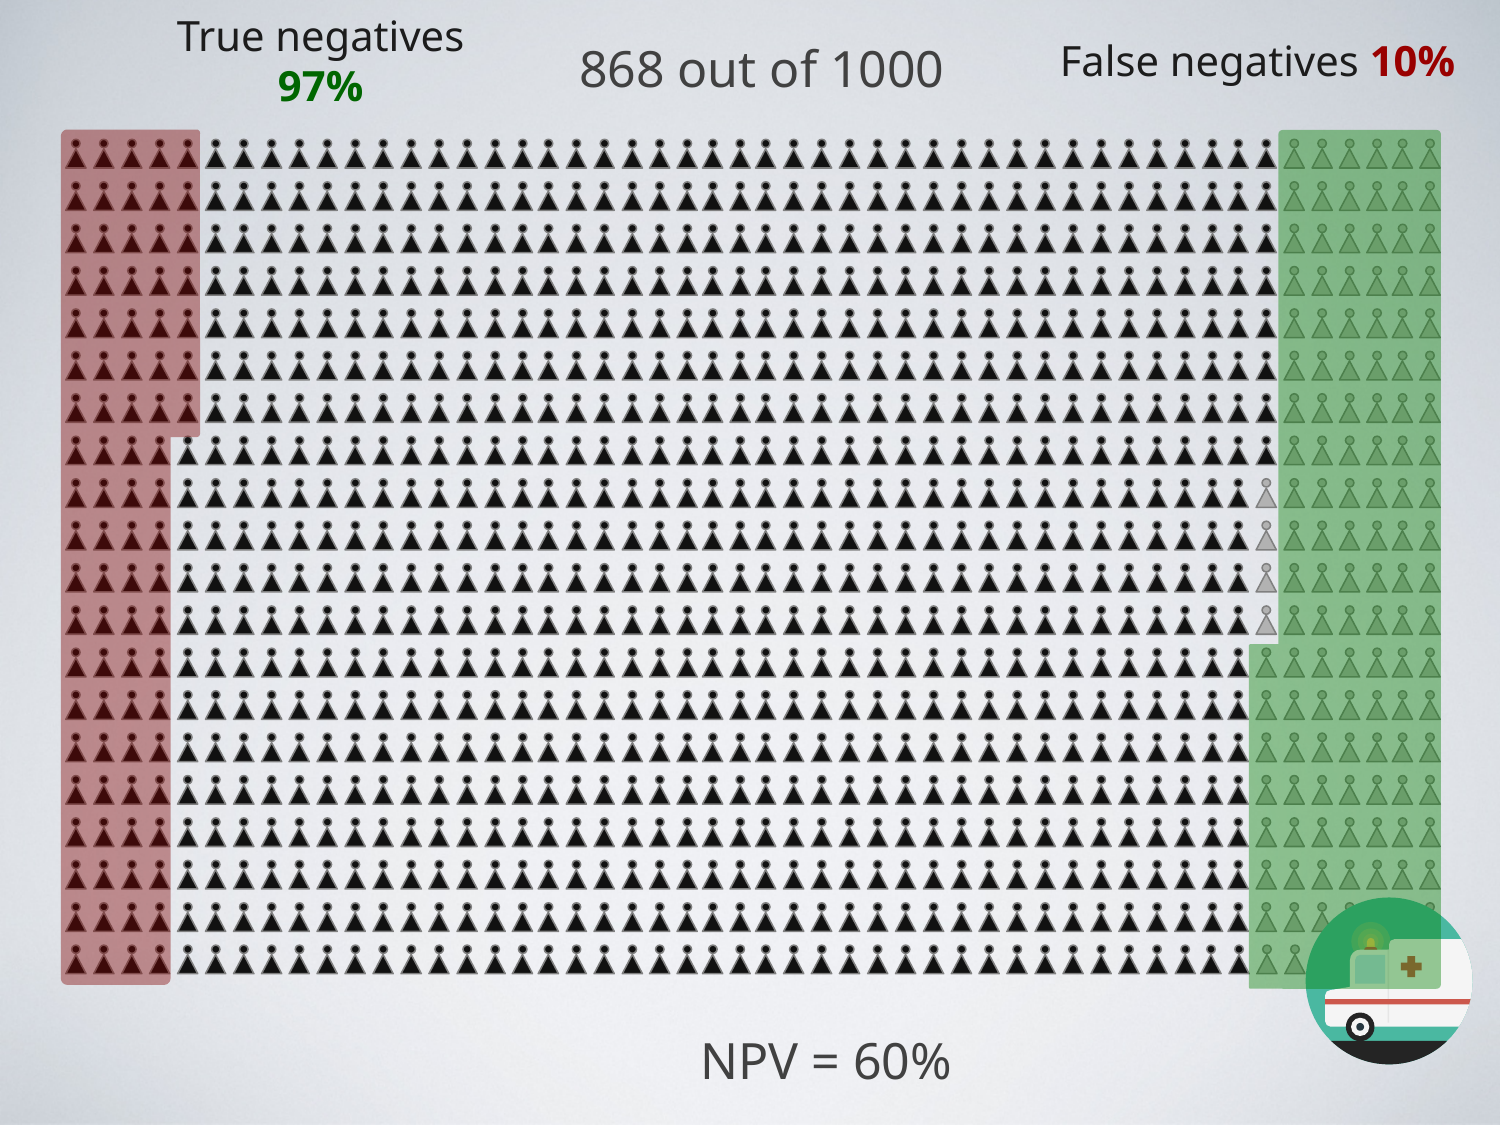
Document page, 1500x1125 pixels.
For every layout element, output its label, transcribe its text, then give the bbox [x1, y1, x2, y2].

text_box [873, 478, 882, 487]
text_box [289, 224, 310, 253]
text_box [1146, 817, 1168, 847]
text_box [895, 817, 916, 847]
text_box [485, 902, 506, 932]
text_box [1006, 308, 1028, 338]
text_box [1062, 276, 1084, 296]
text_box [951, 945, 972, 974]
text_box [811, 308, 832, 338]
text_box [622, 521, 643, 550]
text_box [401, 276, 422, 296]
text_box [622, 860, 643, 889]
text_box [1035, 436, 1056, 465]
text_box [951, 393, 972, 423]
text_box [1174, 817, 1196, 847]
text_box [1146, 605, 1168, 635]
text_box [622, 902, 643, 932]
text_box [761, 690, 770, 699]
text_box [811, 945, 832, 974]
text_box [923, 393, 944, 423]
text_box [1006, 139, 1028, 169]
text_box [1062, 436, 1084, 465]
text_box [428, 775, 450, 805]
text_box [233, 945, 254, 974]
text_box [205, 605, 226, 635]
text_box [655, 690, 665, 699]
text_box [978, 700, 1000, 720]
text_box [566, 224, 587, 253]
text_box [839, 351, 860, 380]
text_box [1062, 488, 1084, 508]
text_box [895, 648, 916, 677]
text_box [233, 733, 254, 762]
text_box [457, 488, 478, 508]
text_box [457, 605, 478, 635]
text_box [457, 308, 478, 338]
text_box [211, 478, 220, 487]
text_box [289, 436, 310, 465]
text_box [901, 478, 910, 487]
text_box [1091, 393, 1112, 423]
text_box [702, 181, 723, 211]
text_box [867, 308, 888, 338]
text_box [839, 139, 860, 169]
text_box [401, 700, 422, 720]
text_box [261, 945, 282, 974]
text_box [1146, 308, 1168, 338]
text_box [867, 393, 888, 423]
text_box [261, 181, 282, 211]
text_box [984, 478, 994, 487]
text_box [677, 733, 698, 762]
text_box [205, 488, 226, 508]
text_box [622, 945, 643, 974]
text_box [730, 700, 751, 720]
text_box [730, 605, 751, 635]
text_box [811, 817, 832, 847]
text_box False negatives 10% [973, 23, 1486, 96]
text_box [895, 775, 916, 805]
text_box [485, 775, 506, 805]
text_box [730, 351, 751, 380]
text_box [1062, 224, 1084, 253]
text_box [345, 733, 366, 762]
text_box [839, 488, 860, 508]
text_box [289, 276, 310, 296]
text_box [895, 351, 916, 380]
text_box [566, 605, 587, 635]
text_box [923, 902, 944, 932]
text_box [730, 563, 751, 592]
text_box [317, 817, 338, 847]
text_box [1006, 436, 1028, 465]
text_box [839, 276, 860, 296]
text_box [1174, 393, 1196, 423]
text_box [1013, 690, 1022, 699]
text_box [1068, 478, 1078, 487]
text_box [594, 436, 615, 465]
text_box [1006, 351, 1028, 380]
text_box [239, 690, 249, 699]
text_box [457, 775, 478, 805]
text_box [289, 605, 310, 635]
text_box [594, 648, 615, 677]
text_box [345, 563, 366, 592]
text_box [485, 521, 506, 550]
text_box [428, 945, 450, 974]
text_box [755, 181, 776, 211]
text_box [317, 733, 338, 762]
text_box [702, 308, 723, 338]
text_box [594, 308, 615, 338]
text_box [622, 700, 643, 720]
text_box [457, 181, 478, 211]
text_box [538, 521, 559, 550]
text_box [978, 521, 1000, 550]
text_box [233, 224, 254, 253]
text_box [512, 393, 533, 423]
text_box [811, 351, 832, 380]
text_box [261, 700, 282, 720]
text_box [677, 276, 698, 296]
text_box [1174, 902, 1196, 932]
text_box [1202, 902, 1223, 932]
text_box [783, 351, 804, 380]
text_box [317, 648, 338, 677]
text_box [345, 351, 366, 380]
text_box [289, 308, 310, 338]
text_box [566, 860, 587, 889]
text_box [1228, 308, 1249, 338]
text_box [1174, 308, 1196, 338]
text_box [677, 563, 698, 592]
text_box [1256, 563, 1277, 592]
text_box [233, 563, 254, 592]
text_box [372, 700, 394, 720]
text_box [1040, 478, 1050, 487]
text_box [649, 563, 670, 592]
text_box [261, 605, 282, 635]
text_box [622, 276, 643, 296]
text_box [1146, 563, 1168, 592]
text_box [811, 393, 832, 423]
text_box [783, 902, 804, 932]
text_box [677, 139, 698, 169]
text_box [594, 902, 615, 932]
text_box [755, 488, 776, 508]
text_box [1202, 276, 1223, 296]
text_box [1091, 308, 1112, 338]
text_box [1006, 605, 1028, 635]
text_box [1146, 700, 1168, 720]
text_box [1152, 478, 1162, 487]
text_box [345, 488, 366, 508]
text_box [485, 700, 506, 720]
text_box [978, 393, 1000, 423]
text_box [951, 351, 972, 380]
text_box [702, 860, 723, 889]
text_box [177, 817, 198, 847]
text_box [1202, 351, 1223, 380]
text_box [755, 563, 776, 592]
text_box [457, 648, 478, 677]
text_box [289, 733, 310, 762]
text_box [572, 478, 581, 487]
text_box [1202, 436, 1223, 465]
text_box [233, 351, 254, 380]
text_box [1202, 817, 1223, 847]
text_box [462, 266, 472, 275]
text_box [401, 224, 422, 253]
text_box [261, 276, 282, 296]
text_box [1035, 605, 1056, 635]
text_box [317, 276, 338, 296]
text_box [512, 181, 533, 211]
text_box [730, 945, 751, 974]
text_box [702, 393, 723, 423]
text_box [895, 436, 916, 465]
text_box [761, 266, 770, 275]
text_box [839, 308, 860, 338]
text_box [1202, 733, 1223, 762]
text_box [702, 276, 723, 296]
text_box [205, 945, 226, 974]
text_box [572, 690, 581, 699]
text_box [1062, 393, 1084, 423]
text_box [622, 648, 643, 677]
text_box [1228, 563, 1249, 592]
text_box [649, 700, 670, 720]
text_box [1091, 945, 1112, 974]
text_box [755, 860, 776, 889]
text_box [677, 393, 698, 423]
text_box [1118, 733, 1140, 762]
text_box [867, 648, 888, 677]
text_box [1256, 276, 1277, 296]
text_box [730, 276, 751, 296]
text_box [289, 945, 310, 974]
text_box [783, 224, 804, 253]
text_box [1091, 902, 1112, 932]
text_box [372, 817, 394, 847]
text_box [1262, 478, 1271, 487]
text_box [267, 478, 276, 487]
text_box [401, 308, 422, 338]
text_box [233, 181, 254, 211]
text_box [512, 605, 533, 635]
text_box [351, 266, 360, 275]
text_box [323, 478, 332, 487]
text_box [289, 139, 310, 169]
text_box [372, 521, 394, 550]
text_box [317, 605, 338, 635]
text_box [978, 733, 1000, 762]
text_box [428, 224, 450, 253]
text_box [839, 224, 860, 253]
text_box [951, 276, 972, 296]
text_box [702, 733, 723, 762]
text_box [485, 393, 506, 423]
text_box [649, 775, 670, 805]
text_box [1146, 393, 1168, 423]
text_box [783, 605, 804, 635]
text_box [951, 308, 972, 338]
text_box [594, 276, 615, 296]
text_box [428, 563, 450, 592]
text_box [205, 563, 226, 592]
text_box [622, 733, 643, 762]
text_box [457, 902, 478, 932]
text_box [538, 488, 559, 508]
text_box [1118, 224, 1140, 253]
text_box [289, 393, 310, 423]
text_box [401, 436, 422, 465]
text_box [677, 648, 698, 677]
text_box [1040, 690, 1050, 699]
text_box [923, 276, 944, 296]
text_box [677, 817, 698, 847]
text_box [1174, 648, 1196, 677]
text_box [957, 478, 966, 487]
text_box [428, 700, 450, 720]
text_box [867, 563, 888, 592]
text_box [485, 648, 506, 677]
text_box [594, 393, 615, 423]
text_box [233, 648, 254, 677]
text_box [1091, 563, 1112, 592]
text_box [867, 139, 888, 169]
text_box [233, 139, 254, 169]
text_box [895, 733, 916, 762]
text_box [1202, 139, 1223, 169]
text_box [345, 139, 366, 169]
text_box [923, 488, 944, 508]
text_box [323, 266, 332, 275]
text_box [867, 436, 888, 465]
text_box [457, 436, 478, 465]
text_box [261, 648, 282, 677]
text_box [379, 478, 388, 487]
text_box [1062, 181, 1084, 211]
text_box [512, 308, 533, 338]
text_box [1174, 563, 1196, 592]
text_box [811, 902, 832, 932]
text_box [622, 488, 643, 508]
text_box [702, 436, 723, 465]
text_box [755, 648, 776, 677]
text_box [267, 266, 276, 275]
text_box [538, 436, 559, 465]
text_box [345, 605, 366, 635]
text_box [923, 700, 944, 720]
text_box [1006, 563, 1028, 592]
text_box [702, 488, 723, 508]
text_box [538, 860, 559, 889]
text_box [1118, 817, 1140, 847]
text_box [730, 139, 751, 169]
text_box [512, 817, 533, 847]
text_box [978, 276, 1000, 296]
text_box [428, 393, 450, 423]
text_box [755, 521, 776, 550]
text_box [485, 276, 506, 296]
text_box [1118, 393, 1140, 423]
text_box [317, 700, 338, 720]
text_box [261, 860, 282, 889]
text_box [978, 648, 1000, 677]
text_box [1062, 860, 1084, 889]
text_box [538, 945, 559, 974]
text_box [783, 775, 804, 805]
text_box [566, 393, 587, 423]
text_box [978, 224, 1000, 253]
text_box [345, 181, 366, 211]
text_box [512, 733, 533, 762]
picture [0, 0, 1500, 1125]
text_box [1152, 690, 1162, 699]
text_box [1124, 690, 1134, 699]
text_box [1174, 276, 1196, 296]
text_box [233, 436, 254, 465]
text_box [730, 181, 751, 211]
text_box [1202, 393, 1223, 423]
text_box [1256, 351, 1277, 380]
text_box [702, 521, 723, 550]
text_box [261, 224, 282, 253]
text_box [755, 139, 776, 169]
text_box [205, 860, 226, 889]
text_box [811, 775, 832, 805]
text_box [649, 860, 670, 889]
text_box [1091, 351, 1112, 380]
text_box [1035, 700, 1056, 720]
text_box [649, 393, 670, 423]
text_box [538, 276, 559, 296]
text_box [622, 393, 643, 423]
text_box [1035, 224, 1056, 253]
text_box 868 out of 1000 [422, 16, 1046, 119]
text_box [205, 775, 226, 805]
text_box [1006, 276, 1028, 296]
text_box [401, 648, 422, 677]
text_box [867, 488, 888, 508]
text_box [730, 775, 751, 805]
text_box [978, 945, 1000, 974]
text_box [1202, 181, 1223, 211]
text_box [538, 139, 559, 169]
text_box [923, 521, 944, 550]
text_box [817, 266, 826, 275]
text_box [401, 605, 422, 635]
text_box [783, 648, 804, 677]
text_box [1200, 945, 1222, 974]
text_box [1256, 308, 1277, 338]
text_box [923, 775, 944, 805]
text_box [1006, 860, 1028, 889]
text_box [1256, 488, 1277, 508]
text_box [485, 817, 506, 847]
text_box [839, 817, 860, 847]
text_box [1202, 700, 1223, 720]
text_box [594, 817, 615, 847]
text_box [702, 351, 723, 380]
text_box [462, 478, 472, 487]
text_box [289, 902, 310, 932]
text_box [485, 436, 506, 465]
text_box [407, 478, 416, 487]
text_box [895, 181, 916, 211]
text_box [1208, 478, 1217, 487]
text_box [289, 860, 310, 889]
text_box [317, 139, 338, 169]
text_box [895, 393, 916, 423]
text_box [755, 436, 776, 465]
text_box True negatives 97% [75, 20, 511, 100]
text_box [978, 139, 1000, 169]
text_box [702, 563, 723, 592]
text_box [1146, 488, 1168, 508]
text_box [289, 700, 310, 720]
text_box [783, 817, 804, 847]
text_box [895, 276, 916, 296]
text_box [1228, 276, 1249, 296]
text_box [183, 478, 192, 487]
text_box [951, 605, 972, 635]
text_box [317, 902, 338, 932]
text_box [538, 817, 559, 847]
text_box [1035, 308, 1056, 338]
text_box [683, 690, 692, 699]
text_box [177, 775, 198, 805]
text_box [1174, 488, 1196, 508]
text_box [1174, 860, 1196, 889]
text_box [649, 488, 670, 508]
text_box [1256, 181, 1277, 211]
text_box [867, 700, 888, 720]
text_box [1062, 945, 1084, 974]
text_box [708, 478, 718, 487]
text_box [1146, 351, 1168, 380]
text_box [923, 181, 944, 211]
text_box [702, 902, 723, 932]
text_box [978, 902, 1000, 932]
text_box [177, 945, 198, 974]
text_box [1228, 224, 1249, 253]
text_box [261, 436, 282, 465]
text_box [317, 860, 338, 889]
text_box [372, 605, 394, 635]
text_box [951, 563, 972, 592]
text_box [978, 308, 1000, 338]
text_box [649, 181, 670, 211]
text_box [649, 139, 670, 169]
text_box [839, 860, 860, 889]
text_box [372, 181, 394, 211]
text_box [1174, 733, 1196, 762]
text_box [572, 266, 581, 275]
text_box [1091, 733, 1112, 762]
text_box [457, 139, 478, 169]
text_box [649, 733, 670, 762]
text_box [649, 436, 670, 465]
text_box [655, 266, 665, 275]
text_box [261, 817, 282, 847]
text_box [538, 902, 559, 932]
text_box [233, 393, 254, 423]
text_box [544, 690, 553, 699]
text_box [401, 521, 422, 550]
text_box [512, 945, 533, 974]
text_box [622, 308, 643, 338]
text_box [1006, 224, 1028, 253]
text_box [317, 775, 338, 805]
text_box [1256, 393, 1277, 423]
text_box [512, 563, 533, 592]
text_box [677, 351, 698, 380]
text_box [789, 266, 798, 275]
text_box [702, 775, 723, 805]
text_box [345, 860, 366, 889]
text_box [295, 690, 304, 699]
text_box [783, 308, 804, 338]
text_box [1035, 139, 1056, 169]
text_box [428, 521, 450, 550]
text_box [317, 436, 338, 465]
text_box [485, 860, 506, 889]
text_box [867, 605, 888, 635]
text_box [730, 308, 751, 338]
text_box [205, 139, 226, 169]
text_box [211, 266, 220, 275]
text_box [1035, 351, 1056, 380]
text_box [811, 733, 832, 762]
text_box [544, 478, 553, 487]
text_box [811, 488, 832, 508]
text_box [1006, 902, 1028, 932]
text_box [407, 266, 416, 275]
text_box [677, 521, 698, 550]
text_box [649, 945, 670, 974]
text_box [951, 700, 972, 720]
text_box [951, 224, 972, 253]
text_box [1180, 266, 1190, 275]
text_box [600, 690, 609, 699]
text_box [677, 700, 698, 720]
text_box [730, 393, 751, 423]
text_box [845, 478, 854, 487]
text_box [401, 393, 422, 423]
text_box [372, 860, 394, 889]
text_box [839, 181, 860, 211]
text_box [895, 224, 916, 253]
text_box [649, 308, 670, 338]
text_box [736, 266, 745, 275]
text_box [622, 351, 643, 380]
text_box [401, 860, 422, 889]
text_box [457, 393, 478, 423]
text_box [401, 902, 422, 932]
text_box [811, 860, 832, 889]
text_box [1202, 521, 1223, 550]
text_box [755, 351, 776, 380]
text_box [323, 690, 332, 699]
text_box [1262, 266, 1271, 275]
text_box [594, 860, 615, 889]
text_box [867, 351, 888, 380]
text_box [177, 648, 198, 677]
text_box [1035, 521, 1056, 550]
text_box [783, 393, 804, 423]
text_box [491, 690, 500, 699]
text_box [566, 181, 587, 211]
text_box [1062, 521, 1084, 550]
text_box [622, 817, 643, 847]
text_box [951, 775, 972, 805]
text_box [1035, 563, 1056, 592]
text_box [518, 266, 527, 275]
text_box [1202, 605, 1223, 635]
text_box [923, 436, 944, 465]
text_box [512, 521, 533, 550]
text_box [951, 860, 972, 889]
text_box [1228, 436, 1249, 465]
text_box [628, 266, 637, 275]
text_box [183, 690, 192, 699]
text_box [957, 690, 966, 699]
text_box [1091, 700, 1112, 720]
text_box [839, 902, 860, 932]
text_box [295, 478, 304, 487]
text_box [730, 436, 751, 465]
text_box [289, 521, 310, 550]
text_box [594, 351, 615, 380]
text_box [1091, 605, 1112, 635]
text_box [1062, 700, 1084, 720]
text_box [233, 817, 254, 847]
text_box [811, 563, 832, 592]
text_box [622, 605, 643, 635]
text_box [895, 308, 916, 338]
text_box [1006, 945, 1028, 974]
text_box [233, 276, 254, 296]
text_box [317, 393, 338, 423]
text_box [1256, 224, 1277, 253]
text_box [1146, 181, 1168, 211]
text_box [317, 488, 338, 508]
text_box [1202, 488, 1223, 508]
text_box [1062, 775, 1084, 805]
text_box [845, 690, 854, 699]
text_box [428, 139, 450, 169]
text_box [867, 224, 888, 253]
text_box [708, 690, 718, 699]
text_box [261, 308, 282, 338]
text_box [978, 775, 1000, 805]
text_box [1006, 648, 1028, 677]
text_box [457, 860, 478, 889]
text_box [317, 945, 338, 974]
text_box [538, 224, 559, 253]
text_box [1118, 276, 1140, 296]
text_box [1118, 945, 1140, 974]
text_box [457, 521, 478, 550]
text_box [401, 488, 422, 508]
text_box [428, 902, 450, 932]
text_box [177, 700, 198, 720]
text_box [457, 351, 478, 380]
text_box [60, 129, 201, 985]
text_box [457, 276, 478, 296]
text_box [485, 605, 506, 635]
text_box [372, 276, 394, 296]
text_box [512, 775, 533, 805]
text_box [755, 775, 776, 805]
text_box [622, 224, 643, 253]
text_box [951, 488, 972, 508]
text_box [1068, 266, 1078, 275]
text_box [491, 266, 500, 275]
text_box [345, 224, 366, 253]
text_box [372, 224, 394, 253]
text_box [512, 436, 533, 465]
text_box [1146, 224, 1168, 253]
text_box [1091, 860, 1112, 889]
text_box [1118, 139, 1140, 169]
text_box [1124, 478, 1134, 487]
text_box [401, 733, 422, 762]
text_box [1174, 181, 1196, 211]
text_box [1013, 478, 1022, 487]
text_box [867, 181, 888, 211]
text_box [512, 902, 533, 932]
text_box [205, 181, 226, 211]
text_box [895, 139, 916, 169]
text_box [428, 351, 450, 380]
text_box [1062, 605, 1084, 635]
text_box [1146, 521, 1168, 550]
text_box [1208, 690, 1217, 699]
text_box [649, 902, 670, 932]
text_box [789, 690, 798, 699]
text_box [951, 181, 972, 211]
text_box [1202, 775, 1223, 805]
text_box [628, 478, 637, 487]
text_box [261, 775, 282, 805]
text_box [401, 563, 422, 592]
text_box [755, 817, 776, 847]
text_box [1062, 817, 1084, 847]
text_box [1006, 700, 1028, 720]
text_box [1228, 139, 1249, 169]
text_box [1118, 308, 1140, 338]
text_box [1091, 775, 1112, 805]
text_box [345, 276, 366, 296]
text_box [873, 266, 882, 275]
text_box [1202, 860, 1223, 889]
text_box [512, 648, 533, 677]
text_box [600, 478, 609, 487]
text_box [1146, 902, 1168, 932]
text_box [923, 945, 944, 974]
text_box [1256, 521, 1277, 550]
text_box [811, 648, 832, 677]
text_box [811, 139, 832, 169]
text_box [1202, 224, 1223, 253]
text_box [839, 521, 860, 550]
text_box [233, 775, 254, 805]
text_box [1006, 488, 1028, 508]
text_box [428, 276, 450, 296]
text_box [512, 860, 533, 889]
text_box [901, 266, 910, 275]
text_box [566, 945, 587, 974]
text_box [372, 775, 394, 805]
text_box [978, 563, 1000, 592]
text_box [594, 945, 615, 974]
text_box [839, 436, 860, 465]
text_box [901, 690, 910, 699]
text_box [783, 139, 804, 169]
text_box [177, 488, 198, 508]
text_box [428, 308, 450, 338]
text_box [261, 351, 282, 380]
text_box [428, 817, 450, 847]
text_box [1091, 224, 1112, 253]
text_box [895, 860, 916, 889]
text_box [783, 860, 804, 889]
text_box [755, 700, 776, 720]
text_box NPV = 60% [605, 999, 991, 1120]
text_box [407, 690, 416, 699]
text_box [345, 393, 366, 423]
text_box [649, 817, 670, 847]
text_box [1146, 436, 1168, 465]
text_box [1234, 478, 1243, 487]
text_box [1152, 266, 1162, 275]
text_box [261, 733, 282, 762]
text_box [544, 266, 553, 275]
text_box [239, 478, 249, 487]
text_box [730, 521, 751, 550]
text_box [177, 733, 198, 762]
text_box [372, 563, 394, 592]
text_box [867, 521, 888, 550]
text_box [839, 648, 860, 677]
text_box [867, 276, 888, 296]
text_box [485, 308, 506, 338]
text_box [1180, 690, 1190, 699]
text_box [677, 308, 698, 338]
text_box [677, 945, 698, 974]
text_box [811, 521, 832, 550]
text_box [1174, 351, 1196, 380]
text_box [538, 605, 559, 635]
text_box [205, 733, 226, 762]
text_box [1035, 488, 1056, 508]
text_box [566, 139, 587, 169]
text_box [289, 648, 310, 677]
text_box [485, 733, 506, 762]
text_box [839, 393, 860, 423]
text_box [1091, 817, 1112, 847]
text_box [622, 181, 643, 211]
text_box [372, 393, 394, 423]
text_box [783, 700, 804, 720]
text_box [622, 139, 643, 169]
text_box [730, 860, 751, 889]
text_box [435, 266, 444, 275]
text_box [839, 945, 860, 974]
text_box [1174, 224, 1196, 253]
text_box [1097, 478, 1106, 487]
text_box [372, 945, 394, 974]
text_box [867, 945, 888, 974]
text_box [512, 139, 533, 169]
text_box [951, 902, 972, 932]
text_box [428, 733, 450, 762]
text_box [1091, 276, 1112, 296]
text_box [372, 436, 394, 465]
text_box [1174, 139, 1196, 169]
text_box [1228, 181, 1249, 211]
text_box [1035, 902, 1056, 932]
text_box [177, 902, 198, 932]
text_box [1062, 563, 1084, 592]
text_box [1035, 733, 1056, 762]
text_box [622, 775, 643, 805]
text_box [289, 563, 310, 592]
text_box [649, 224, 670, 253]
text_box [895, 945, 916, 974]
text_box [1118, 521, 1140, 550]
text_box [1062, 733, 1084, 762]
text_box [351, 478, 360, 487]
text_box [566, 817, 587, 847]
text_box [1146, 276, 1168, 296]
text_box [736, 690, 745, 699]
text_box [951, 521, 972, 550]
text_box [1091, 648, 1112, 677]
text_box [289, 181, 310, 211]
text_box [211, 690, 220, 699]
text_box [895, 902, 916, 932]
text_box [984, 266, 994, 275]
text_box [1228, 351, 1249, 380]
text_box [538, 648, 559, 677]
text_box [649, 648, 670, 677]
text_box [1118, 351, 1140, 380]
text_box [1118, 860, 1140, 889]
text_box [538, 775, 559, 805]
text_box [736, 478, 745, 487]
text_box [1035, 817, 1056, 847]
text_box [1228, 393, 1249, 423]
text_box [1208, 266, 1217, 275]
text_box [177, 521, 198, 550]
text_box [594, 605, 615, 635]
text_box [730, 488, 751, 508]
text_box [594, 488, 615, 508]
text_box [566, 733, 587, 762]
text_box [566, 351, 587, 380]
text_box [205, 521, 226, 550]
text_box [702, 139, 723, 169]
text_box [594, 775, 615, 805]
text_box [205, 700, 226, 720]
text_box [566, 902, 587, 932]
text_box [317, 308, 338, 338]
text_box [978, 860, 1000, 889]
text_box [428, 488, 450, 508]
text_box [457, 224, 478, 253]
text_box [462, 690, 472, 699]
text_box [345, 902, 366, 932]
text_box [372, 351, 394, 380]
text_box [267, 690, 276, 699]
text_box [1035, 945, 1056, 974]
text_box [867, 902, 888, 932]
text_box [512, 700, 533, 720]
text_box [512, 224, 533, 253]
text_box [1097, 690, 1106, 699]
text_box [351, 690, 360, 699]
text_box [895, 563, 916, 592]
text_box [655, 478, 665, 487]
text_box [177, 605, 198, 635]
text_box [978, 817, 1000, 847]
text_box [1118, 488, 1140, 508]
text_box [984, 690, 994, 699]
text_box [677, 775, 698, 805]
text_box [401, 945, 422, 974]
text_box [566, 436, 587, 465]
text_box [923, 605, 944, 635]
text_box [491, 478, 500, 487]
text_box [761, 478, 770, 487]
text_box [1174, 521, 1196, 550]
text_box [923, 308, 944, 338]
text_box [1062, 308, 1084, 338]
text_box [978, 605, 1000, 635]
text_box [1118, 648, 1140, 677]
text_box [683, 478, 692, 487]
text_box [622, 563, 643, 592]
text_box [345, 436, 366, 465]
text_box [895, 605, 916, 635]
text_box [677, 488, 698, 508]
text_box [1091, 181, 1112, 211]
text_box [1006, 393, 1028, 423]
text_box [1006, 775, 1028, 805]
text_box [811, 436, 832, 465]
text_box [538, 351, 559, 380]
text_box [867, 860, 888, 889]
text_box [401, 139, 422, 169]
text_box [1062, 351, 1084, 380]
text_box [317, 563, 338, 592]
text_box [783, 488, 804, 508]
text_box [401, 817, 422, 847]
text_box [951, 648, 972, 677]
text_box [1174, 775, 1196, 805]
text_box [730, 733, 751, 762]
text_box [428, 605, 450, 635]
text_box [978, 181, 1000, 211]
text_box [594, 521, 615, 550]
text_box [485, 351, 506, 380]
text_box [295, 266, 304, 275]
text_box [261, 139, 282, 169]
text_box [372, 488, 394, 508]
text_box [345, 308, 366, 338]
text_box [1174, 605, 1196, 635]
text_box [1035, 860, 1056, 889]
text_box [783, 563, 804, 592]
text_box [839, 563, 860, 592]
text_box [239, 266, 249, 275]
text_box [923, 139, 944, 169]
text_box [1091, 488, 1112, 508]
text_box [783, 945, 804, 974]
text_box [730, 817, 751, 847]
text_box [485, 139, 506, 169]
text_box [485, 224, 506, 253]
text_box [345, 817, 366, 847]
text_box [755, 393, 776, 423]
text_box [811, 276, 832, 296]
text_box [205, 648, 226, 677]
text_box [702, 648, 723, 677]
text_box [372, 733, 394, 762]
text_box [205, 224, 226, 253]
text_box [345, 521, 366, 550]
text_box [649, 276, 670, 296]
text_box [345, 700, 366, 720]
text_box [538, 563, 559, 592]
text_box [1091, 436, 1112, 465]
text_box [401, 351, 422, 380]
text_box [1062, 648, 1084, 677]
text_box [708, 266, 718, 275]
text_box [702, 817, 723, 847]
text_box [518, 690, 527, 699]
text_box [372, 648, 394, 677]
text_box [923, 817, 944, 847]
text_box [379, 266, 388, 275]
text_box [518, 478, 527, 487]
text_box [289, 817, 310, 847]
text_box [289, 488, 310, 508]
text_box [677, 436, 698, 465]
text_box [649, 605, 670, 635]
text_box [600, 266, 609, 275]
text_box [839, 605, 860, 635]
text_box [951, 436, 972, 465]
text_box [428, 436, 450, 465]
text_box [233, 700, 254, 720]
text_box [538, 308, 559, 338]
text_box [457, 945, 478, 974]
text_box [783, 276, 804, 296]
text_box [783, 733, 804, 762]
text_box [372, 139, 394, 169]
text_box [1035, 181, 1056, 211]
text_box [289, 351, 310, 380]
text_box [1006, 181, 1028, 211]
text_box [428, 181, 450, 211]
text_box [755, 605, 776, 635]
text_box [594, 139, 615, 169]
text_box [1146, 139, 1168, 169]
text_box [177, 563, 198, 592]
text_box [205, 817, 226, 847]
text_box [457, 700, 478, 720]
text_box [566, 648, 587, 677]
text_box [233, 521, 254, 550]
text_box [783, 521, 804, 550]
text_box [1118, 902, 1140, 932]
text_box [566, 521, 587, 550]
text_box [929, 478, 938, 487]
text_box [233, 308, 254, 338]
text_box [538, 700, 559, 720]
text_box [1118, 775, 1140, 805]
text_box [951, 817, 972, 847]
text_box [1174, 700, 1196, 720]
text_box [817, 690, 826, 699]
text_box [435, 478, 444, 487]
text_box [1118, 700, 1140, 720]
text_box [261, 521, 282, 550]
text_box [345, 775, 366, 805]
text_box [317, 351, 338, 380]
text_box [677, 181, 698, 211]
text_box [1062, 902, 1084, 932]
text_box [730, 648, 751, 677]
text_box [923, 224, 944, 253]
text_box [978, 488, 1000, 508]
text_box [628, 690, 637, 699]
text_box [317, 224, 338, 253]
text_box [951, 139, 972, 169]
text_box [1091, 139, 1112, 169]
text_box [485, 181, 506, 211]
text_box [1118, 436, 1140, 465]
text_box [566, 488, 587, 508]
text_box [594, 563, 615, 592]
text_box [233, 605, 254, 635]
text_box [1180, 478, 1190, 487]
text_box [538, 733, 559, 762]
text_box [205, 308, 226, 338]
text_box [372, 902, 394, 932]
text_box [205, 436, 226, 465]
text_box [594, 700, 615, 720]
text_box [485, 945, 506, 974]
text_box [538, 393, 559, 423]
text_box [1035, 393, 1056, 423]
text_box [1118, 181, 1140, 211]
text_box [1228, 488, 1249, 508]
text_box [1146, 945, 1168, 974]
text_box [1146, 733, 1168, 762]
text_box [566, 700, 587, 720]
text_box [702, 224, 723, 253]
text_box [317, 521, 338, 550]
text_box [1006, 733, 1028, 762]
text_box [1228, 605, 1249, 635]
text_box [1234, 690, 1243, 699]
text_box [1097, 266, 1106, 275]
text_box [867, 817, 888, 847]
text_box [817, 478, 826, 487]
text_box [594, 224, 615, 253]
text_box [1124, 266, 1134, 275]
text_box [1174, 436, 1196, 465]
text_box [1146, 860, 1168, 889]
text_box [1256, 139, 1277, 169]
text_box [677, 860, 698, 889]
text_box [261, 393, 282, 423]
text_box [457, 817, 478, 847]
text_box [755, 902, 776, 932]
text_box [929, 266, 938, 275]
text_box [372, 308, 394, 338]
text_box [783, 181, 804, 211]
text_box [1175, 945, 1196, 974]
text_box [755, 733, 776, 762]
text_box [811, 181, 832, 211]
text_box [923, 351, 944, 380]
text_box [233, 488, 254, 508]
text_box [512, 276, 533, 296]
text_box [622, 436, 643, 465]
text_box [783, 436, 804, 465]
text_box [1013, 266, 1022, 275]
text_box [1202, 648, 1223, 677]
text_box [978, 436, 1000, 465]
text_box [428, 860, 450, 889]
text_box [1035, 276, 1056, 296]
text_box [1006, 817, 1028, 847]
text_box [1091, 521, 1112, 550]
text_box [702, 945, 723, 974]
text_box [428, 648, 450, 677]
text_box [317, 181, 338, 211]
text_box [730, 224, 751, 253]
text_box [1062, 139, 1084, 169]
text_box [261, 488, 282, 508]
text_box [1068, 690, 1078, 699]
text_box [677, 224, 698, 253]
text_box [512, 351, 533, 380]
text_box [1256, 605, 1277, 635]
text_box [205, 276, 226, 296]
text_box [566, 308, 587, 338]
text_box [1202, 308, 1223, 338]
text_box [594, 181, 615, 211]
text_box [401, 181, 422, 211]
text_box [873, 690, 882, 699]
text_box [1146, 775, 1168, 805]
text_box [923, 563, 944, 592]
text_box [811, 224, 832, 253]
text_box [929, 690, 938, 699]
text_box [205, 902, 226, 932]
text_box [1006, 521, 1028, 550]
text_box [811, 700, 832, 720]
text_box [345, 648, 366, 677]
text_box [401, 775, 422, 805]
text_box [755, 308, 776, 338]
text_box [755, 945, 776, 974]
text_box [1228, 129, 1441, 989]
text_box [683, 266, 692, 275]
text_box [1256, 436, 1277, 465]
text_box [789, 478, 798, 487]
text_box [957, 266, 966, 275]
text_box [233, 860, 254, 889]
text_box [755, 224, 776, 253]
text_box [205, 351, 226, 380]
text_box [289, 775, 310, 805]
text_box [261, 902, 282, 932]
text_box [594, 733, 615, 762]
text_box [538, 181, 559, 211]
text_box [1035, 775, 1056, 805]
text_box [379, 690, 388, 699]
text_box [345, 945, 366, 974]
text_box [702, 605, 723, 635]
text_box [839, 733, 860, 762]
text_box [867, 733, 888, 762]
text_box [1146, 648, 1168, 677]
text_box [205, 393, 226, 423]
text_box [566, 276, 587, 296]
text_box [457, 733, 478, 762]
text_box [677, 902, 698, 932]
text_box [839, 775, 860, 805]
text_box [1035, 648, 1056, 677]
text_box [755, 276, 776, 296]
text_box [1228, 521, 1249, 550]
text_box [177, 860, 198, 889]
text_box [895, 488, 916, 508]
text_box [923, 648, 944, 677]
text_box [233, 902, 254, 932]
text_box [1234, 266, 1243, 275]
text_box [261, 563, 282, 592]
text_box [1202, 563, 1223, 592]
text_box [566, 563, 587, 592]
text_box [649, 351, 670, 380]
text_box [978, 351, 1000, 380]
text_box [895, 521, 916, 550]
text_box [677, 605, 698, 635]
text_box [1118, 563, 1140, 592]
text_box [923, 860, 944, 889]
text_box [485, 563, 506, 592]
text_box [1040, 266, 1050, 275]
text_box [485, 488, 506, 508]
text_box [839, 700, 860, 720]
text_box [845, 266, 854, 275]
text_box [649, 521, 670, 550]
text_box [951, 733, 972, 762]
text_box [702, 700, 723, 720]
text_box [867, 775, 888, 805]
text_box [811, 605, 832, 635]
text_box [730, 902, 751, 932]
text_box [457, 563, 478, 592]
text_box [566, 775, 587, 805]
text_box [1118, 605, 1140, 635]
text_box [923, 733, 944, 762]
text_box [512, 488, 533, 508]
text_box [895, 700, 916, 720]
text_box [435, 690, 444, 699]
